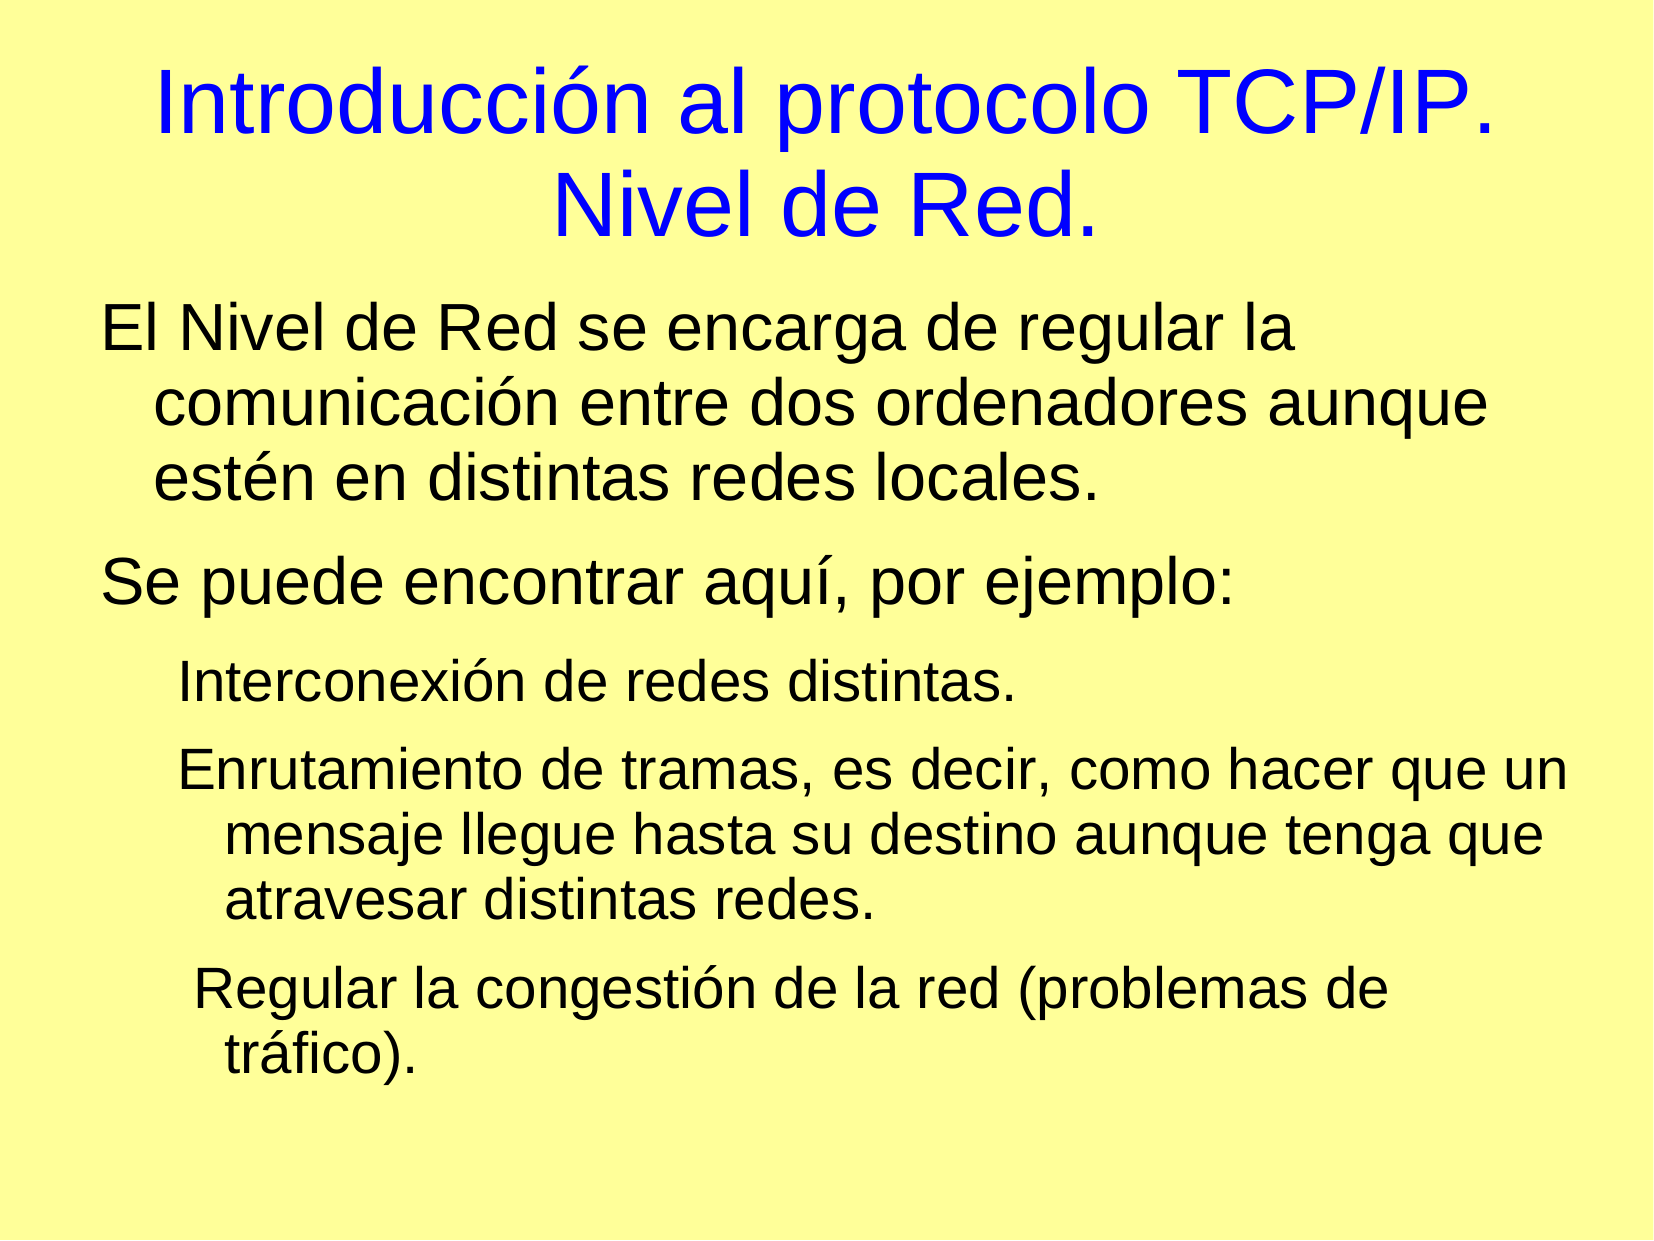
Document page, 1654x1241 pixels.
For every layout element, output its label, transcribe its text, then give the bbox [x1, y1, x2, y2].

list El Nivel de Red se encarga de regular la comunicación entre dos ordenadores aunque estén en distintas redes locales. Se puede encontrar aquí, por ejemplo: Interconexión de redes distintas. Enrutamiento de tramas, es decir, como hacer que un mensaje llegue hasta su destino aunque tenga que atravesar distintas redes. Regular la congestión de la red (problemas de tráfico). [82, 290, 1571, 1109]
title Introducción al protocolo TCP/IP. Nivel de Red. [82, 49, 1571, 257]
